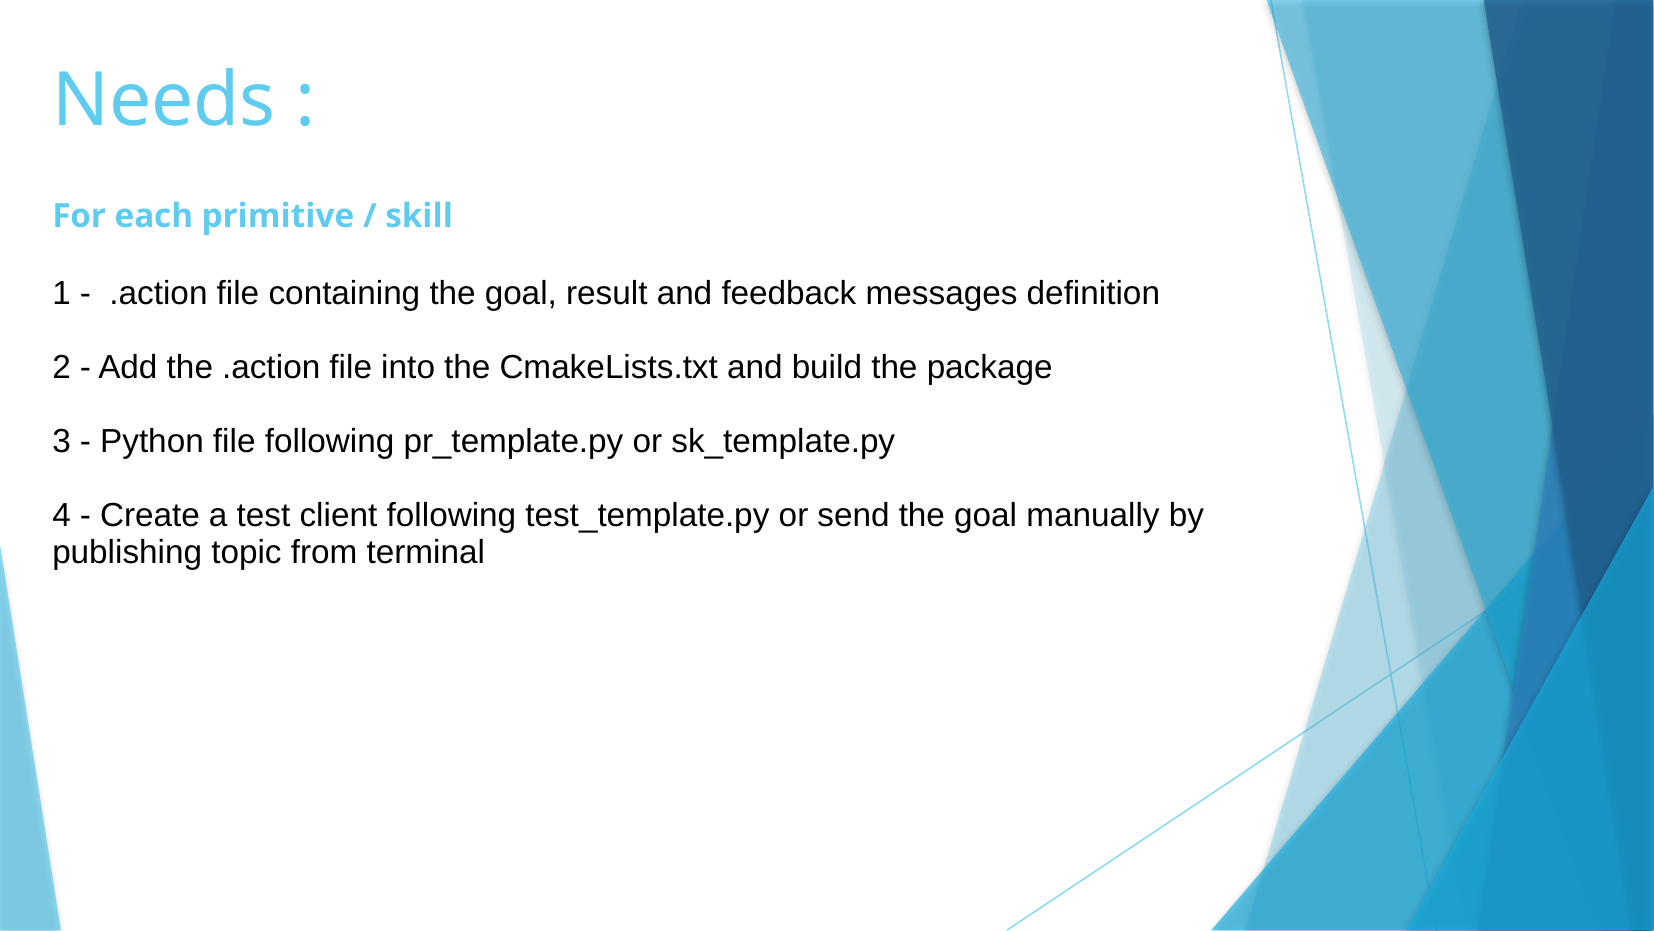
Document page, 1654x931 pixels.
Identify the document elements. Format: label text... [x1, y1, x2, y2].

text_box Needs : For each primitive / skill 1 - .action file containing the goal, result and feedback messages definition 2 - Add the .action file into the CmakeLists.txt and build the package 3 - Python file following pr_template.py or sk_template.py 4 - Create a test client following test_template.py or send the goal manually by publishing topic from terminal [37, 37, 1276, 931]
